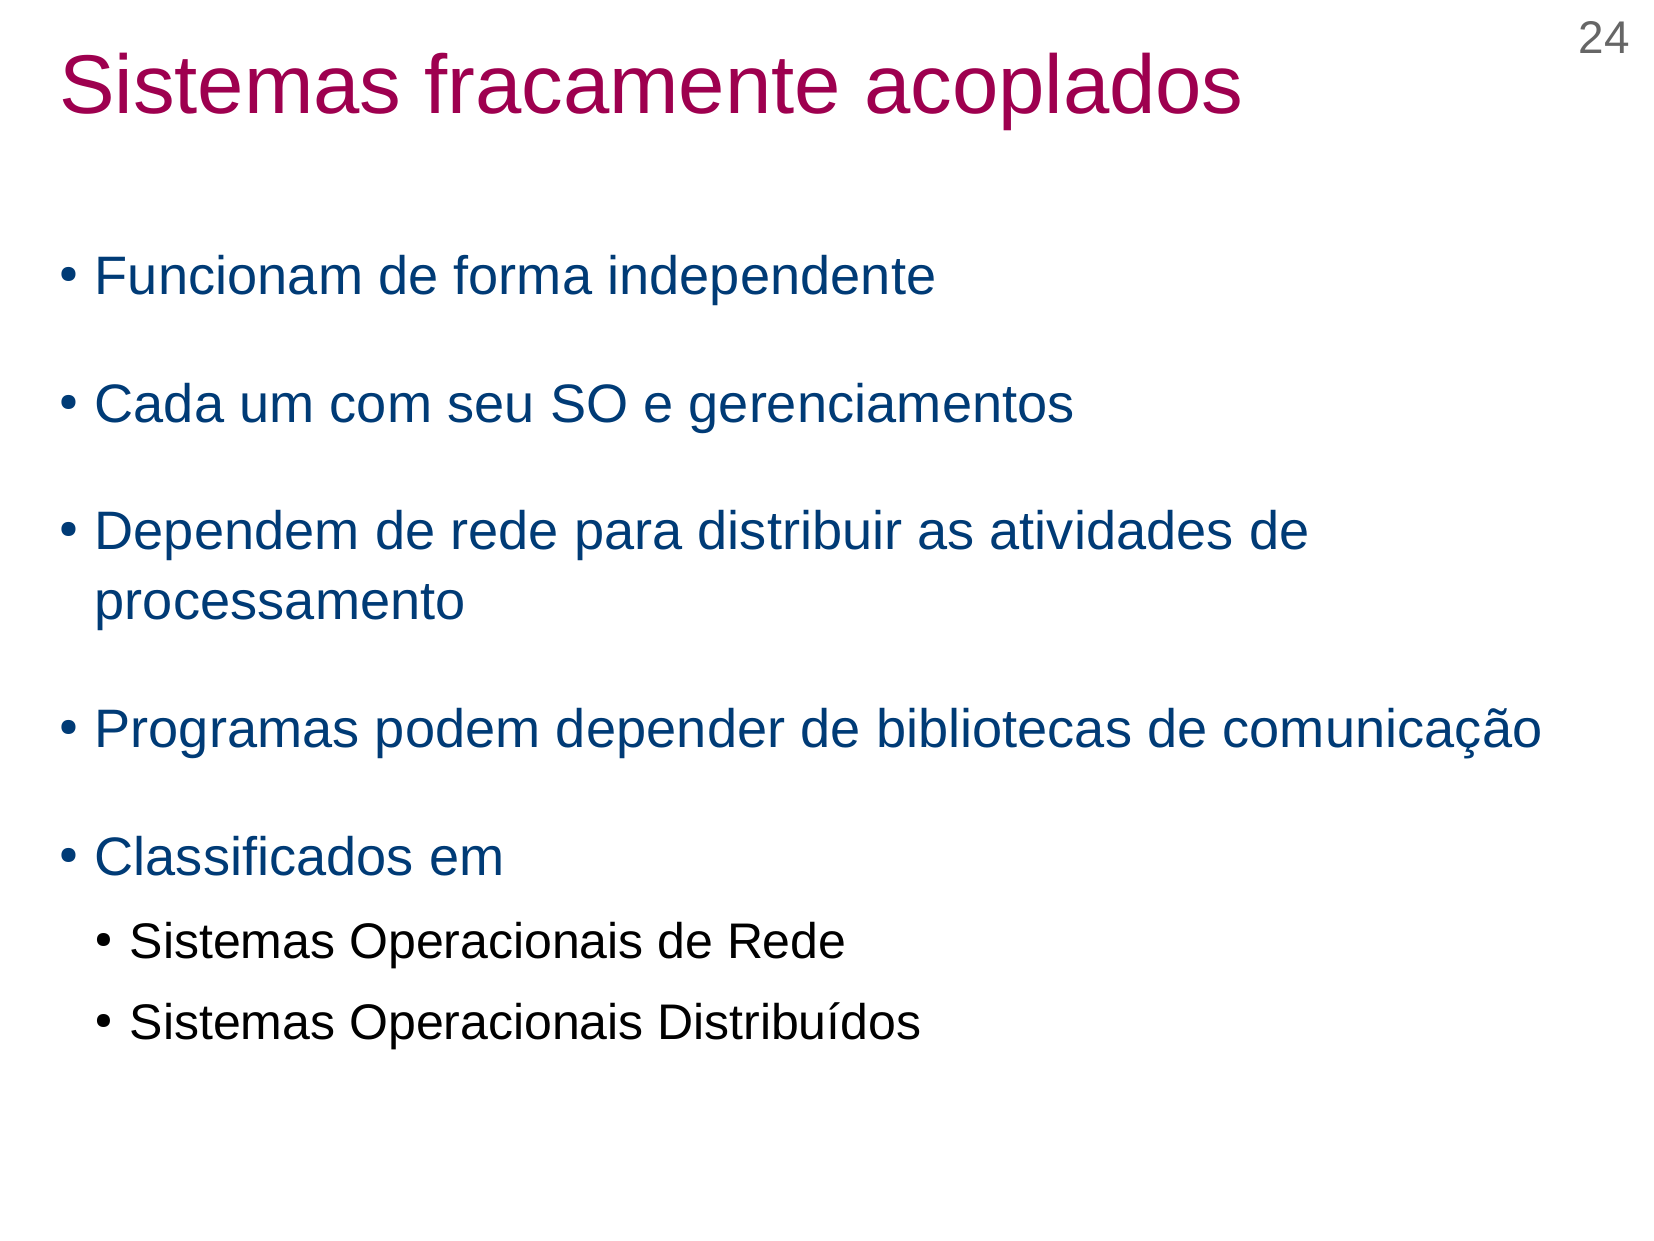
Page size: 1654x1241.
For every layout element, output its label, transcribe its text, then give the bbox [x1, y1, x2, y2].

title Sistemas fracamente acoplados [59, 29, 1595, 148]
list Funcionam de forma independente Cada um com seu SO e gerenciamentos Dependem de rede para distribuir as atividades de processamento Programas podem depender de bibliotecas de comunicação Classificados em Sistemas Operacionais de Rede Sistemas Operacionais Distribuídos [59, 236, 1595, 1211]
